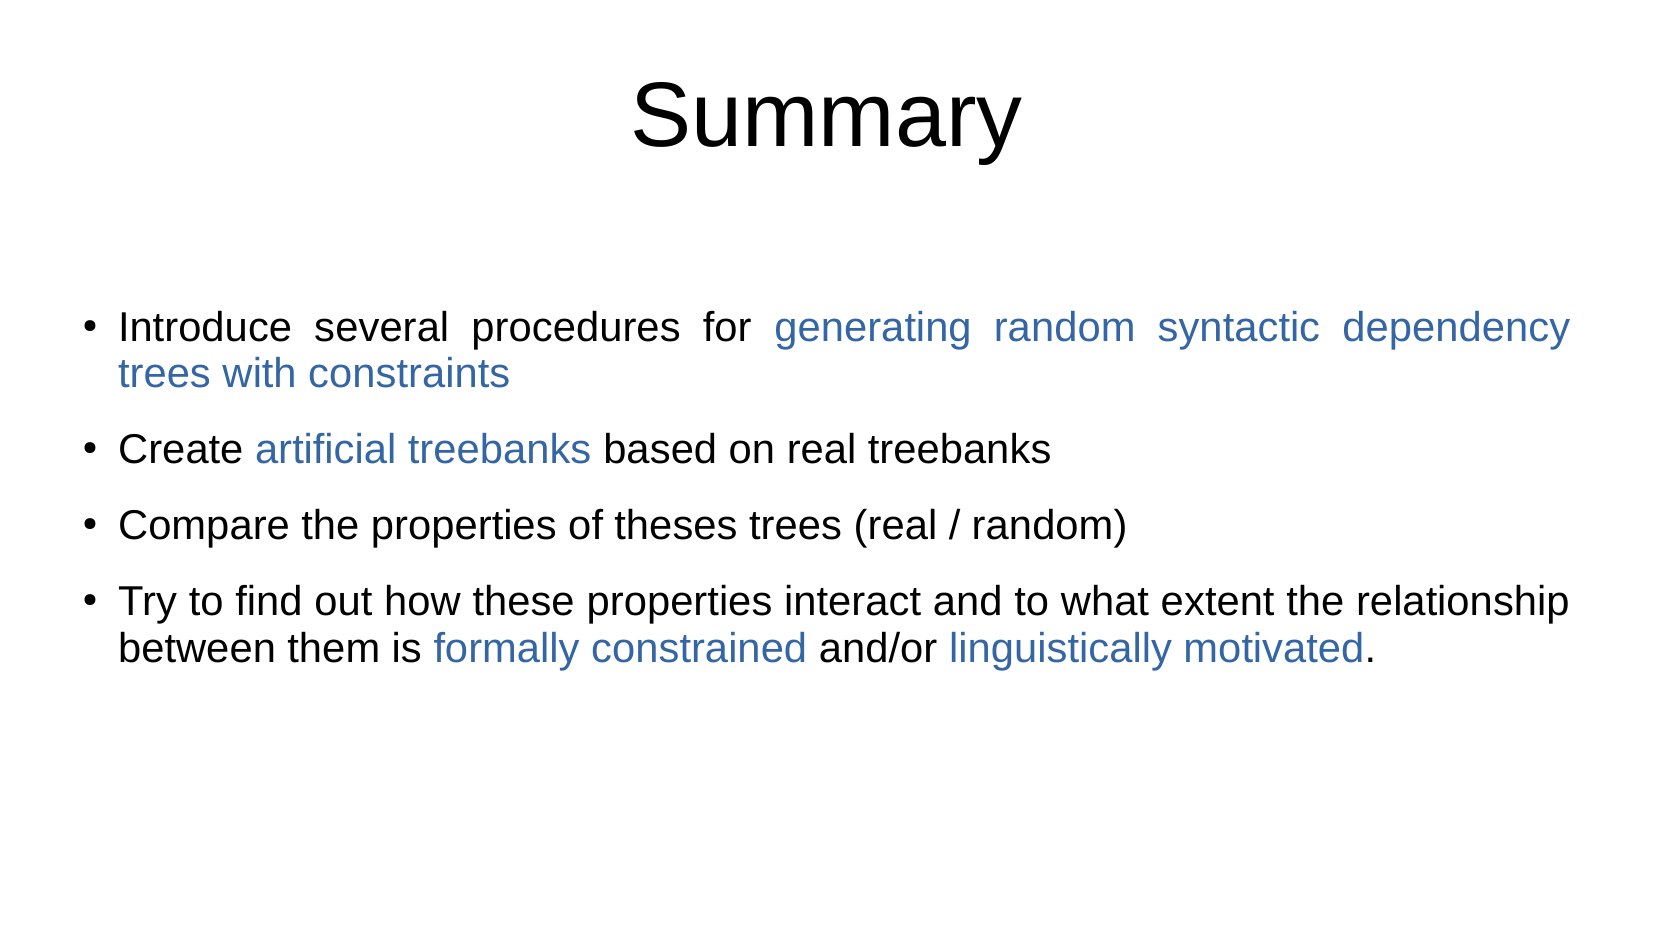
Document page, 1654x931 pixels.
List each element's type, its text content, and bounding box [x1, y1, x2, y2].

subtitle Introduce several procedures for generating random syntactic dependency trees with constraints Create artificial treebanks based on real treebanks Compare the properties of theses trees (real / random) Try to find out how these properties interact and to what extent the relationship between them is formally constrained and/or linguistically motivated. [82, 217, 1571, 758]
title Summary [82, 37, 1571, 193]
